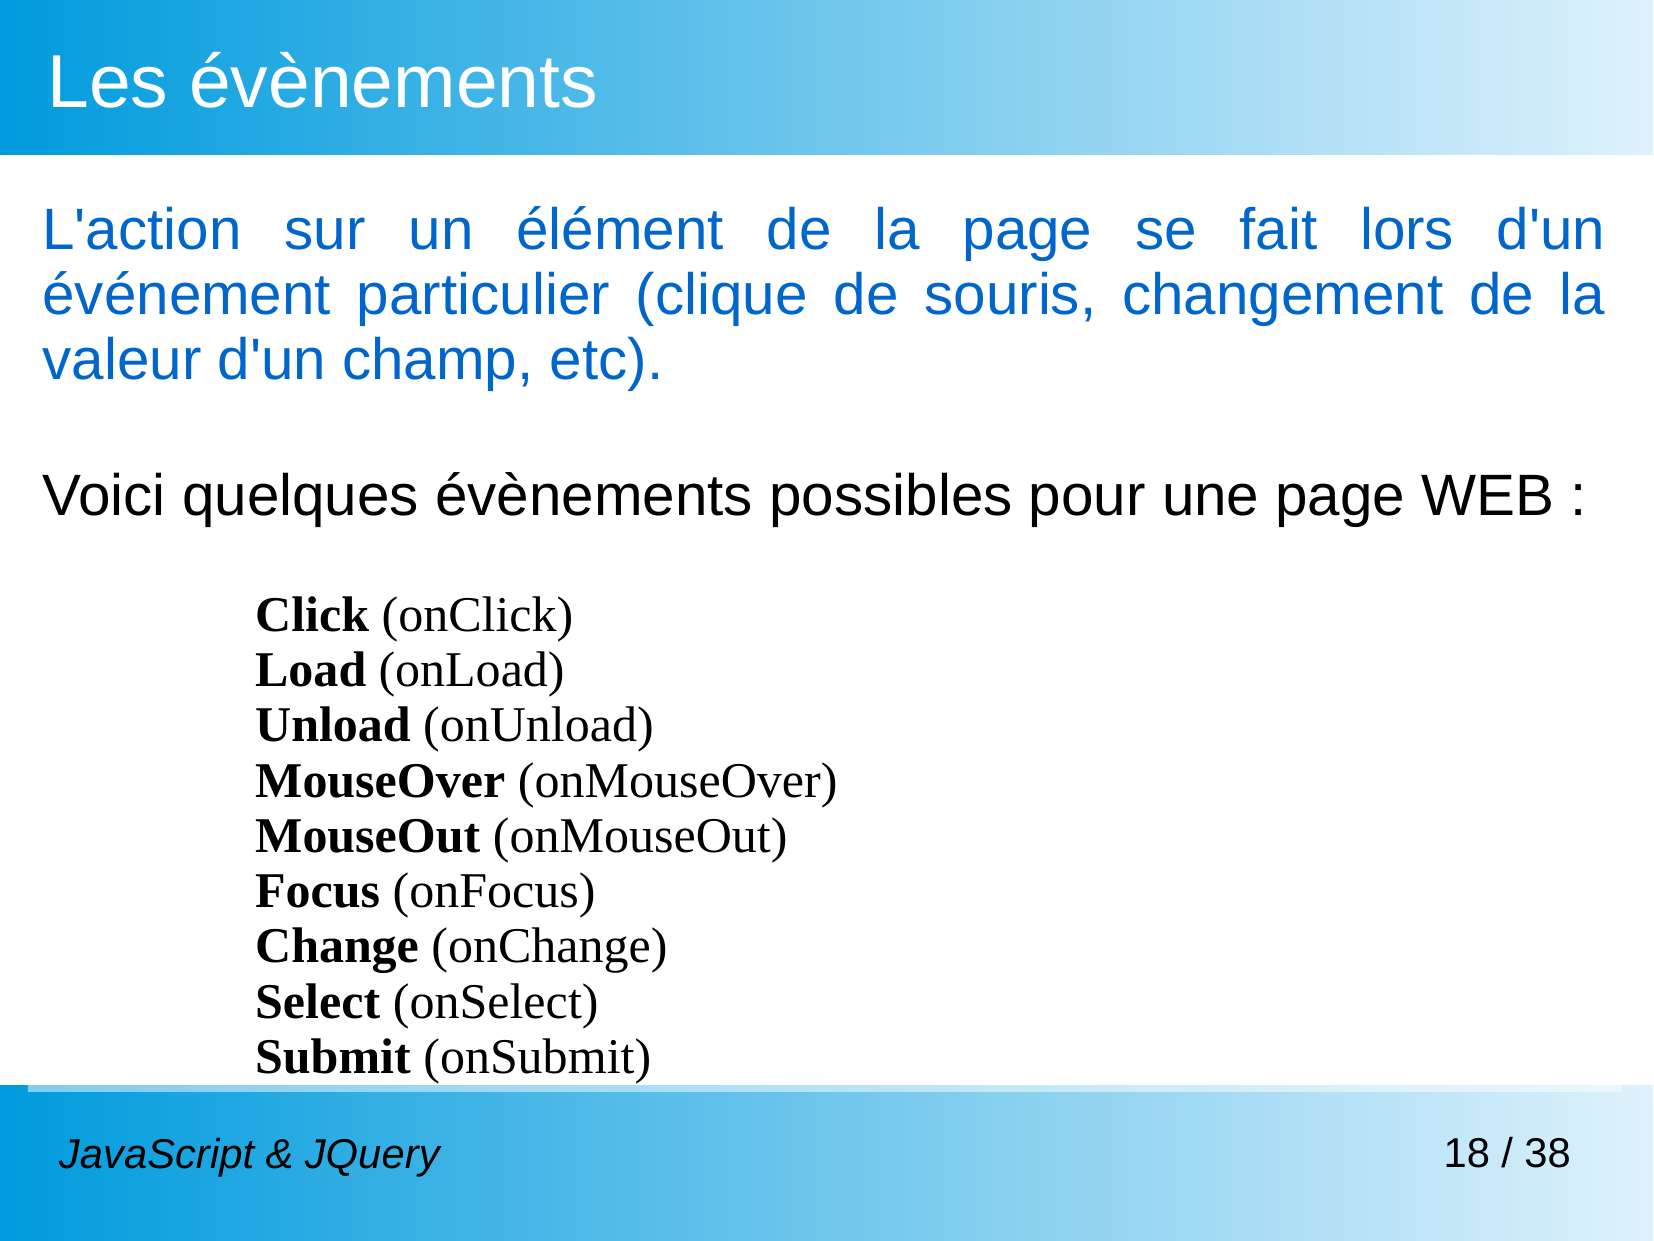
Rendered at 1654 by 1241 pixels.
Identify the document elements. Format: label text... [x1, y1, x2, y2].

title Les évènements [47, 28, 1536, 134]
text_box L'action sur un élément de la page se fait lors d'un événement particulier (clique de souris, changement de la valeur d'un champ, etc). Voici quelques évènements possibles pour une page WEB : Click (onClick) Load (onLoad) Unload (onUnload) MouseOver (onMouseOver) MouseOut (onMouseOut) Focus (onFocus) Change (onChange) Select (onSelect) Submit (onSubmit) [27, 189, 1623, 1087]
